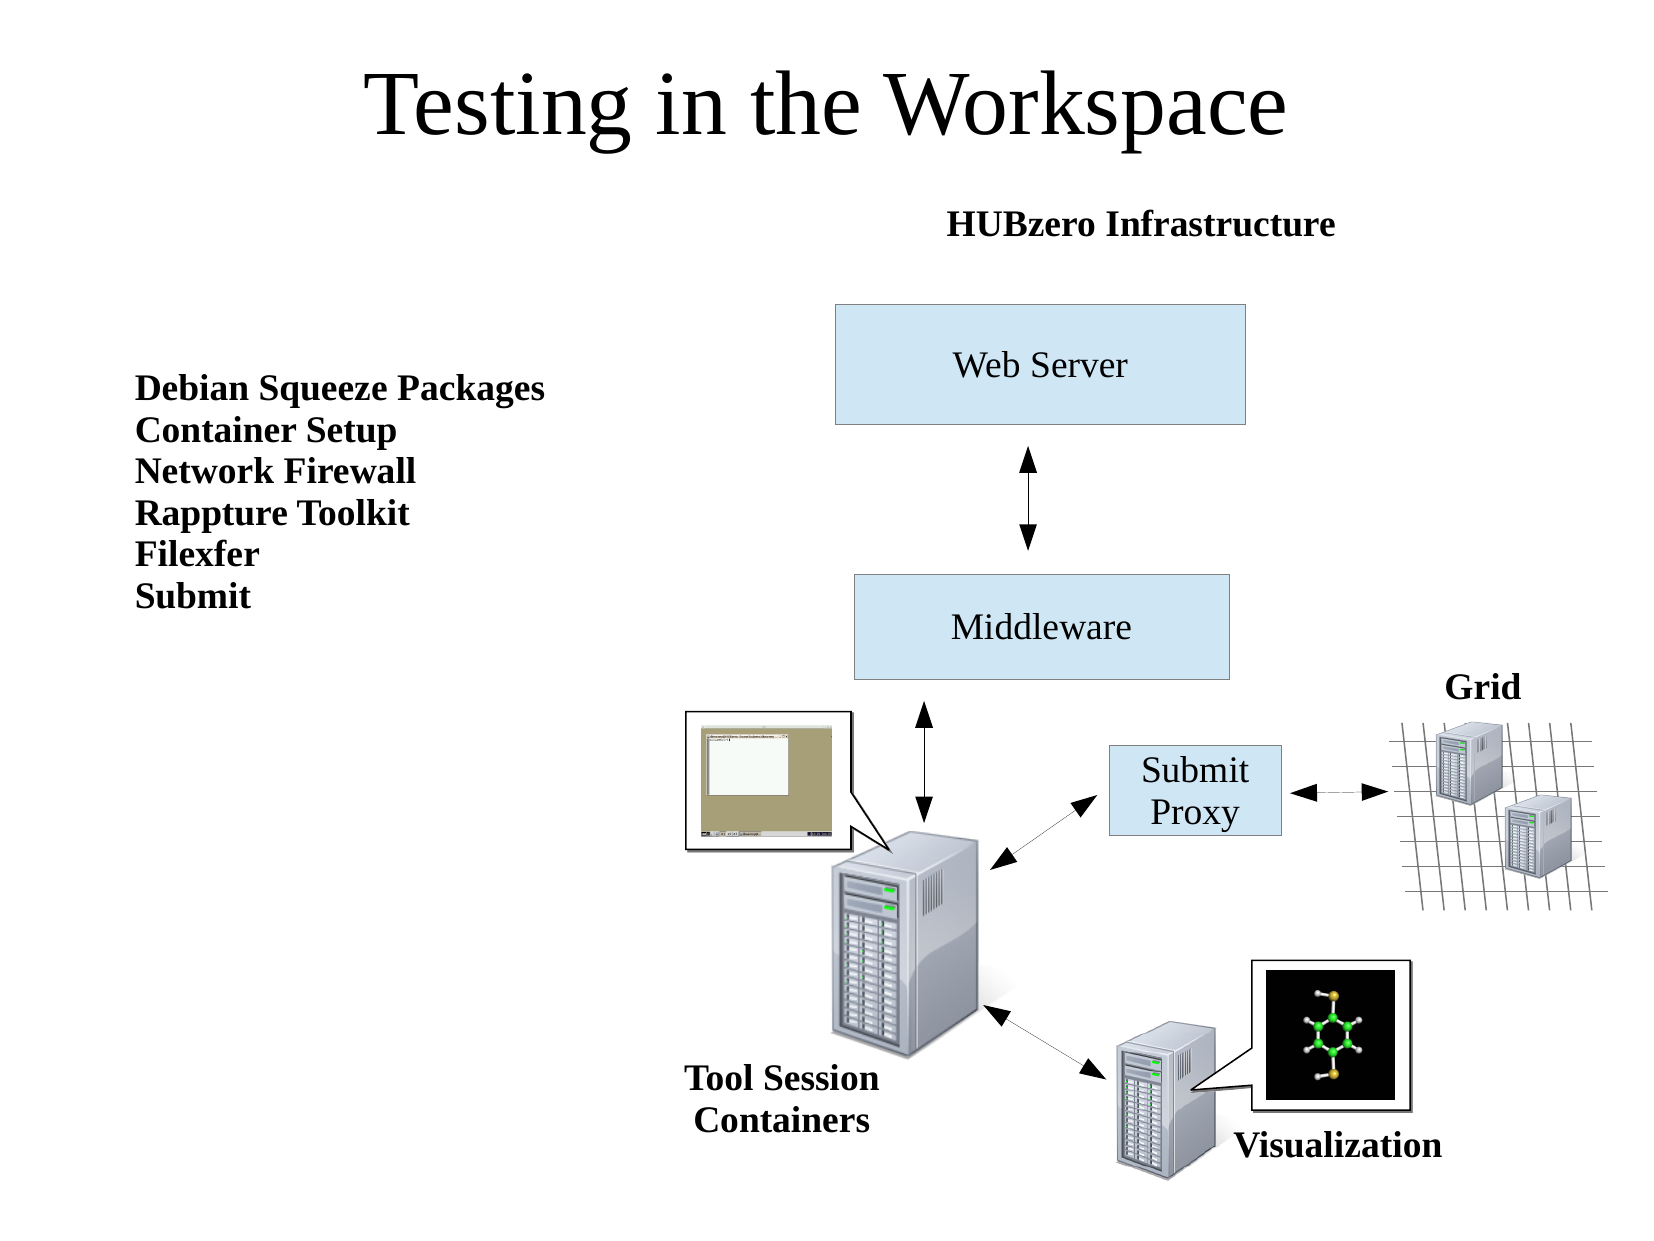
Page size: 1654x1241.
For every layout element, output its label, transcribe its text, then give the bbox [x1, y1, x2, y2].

text_box [1190, 960, 1411, 1111]
picture [1266, 970, 1395, 1100]
text_box Grid [1429, 658, 1537, 715]
picture [804, 823, 1037, 1068]
text_box [685, 711, 890, 850]
picture [701, 725, 832, 837]
text_box Middleware [854, 574, 1230, 680]
text_box Web Server [835, 304, 1246, 425]
text_box Visualization [1218, 1116, 1457, 1173]
picture [1097, 1015, 1255, 1186]
picture [1423, 718, 1598, 882]
text_box Submit Proxy [1109, 745, 1282, 836]
text_box Tool Session Containers [669, 1050, 895, 1148]
text_box Debian Squeeze Packages Container Setup Network Firewall Rappture Toolkit Filexfer Submit [120, 360, 560, 624]
title Testing in the Workspace [82, 52, 1571, 155]
text_box HUBzero Infrastructure [931, 195, 1351, 252]
